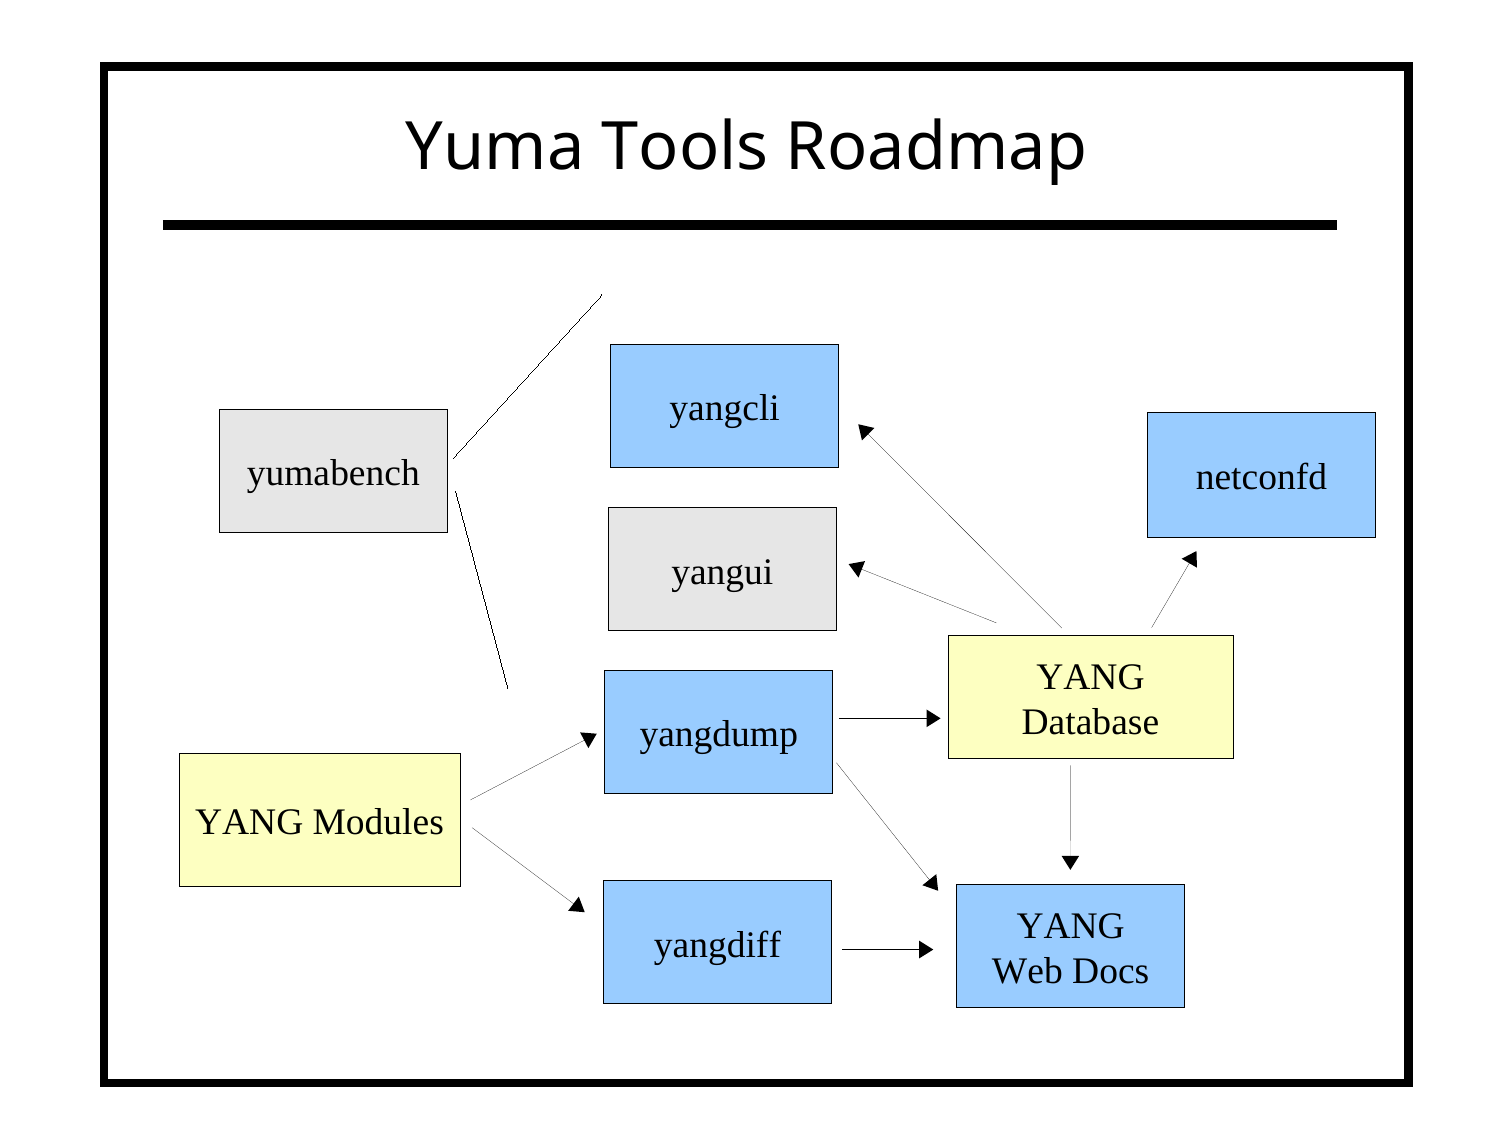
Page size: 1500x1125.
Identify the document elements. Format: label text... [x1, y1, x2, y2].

text_box yangdump [604, 670, 833, 794]
text_box YANG Database [948, 635, 1234, 759]
text_box yangdiff [603, 880, 832, 1004]
text_box yumabench [219, 409, 448, 533]
text_box YANG Modules [179, 753, 461, 887]
text_box yangcli [610, 344, 839, 468]
text_box YANG Web Docs [956, 884, 1185, 1008]
title Yuma Tools Roadmap [162, 82, 1332, 206]
text_box yangui [608, 507, 837, 631]
text_box netconfd [1147, 412, 1376, 538]
